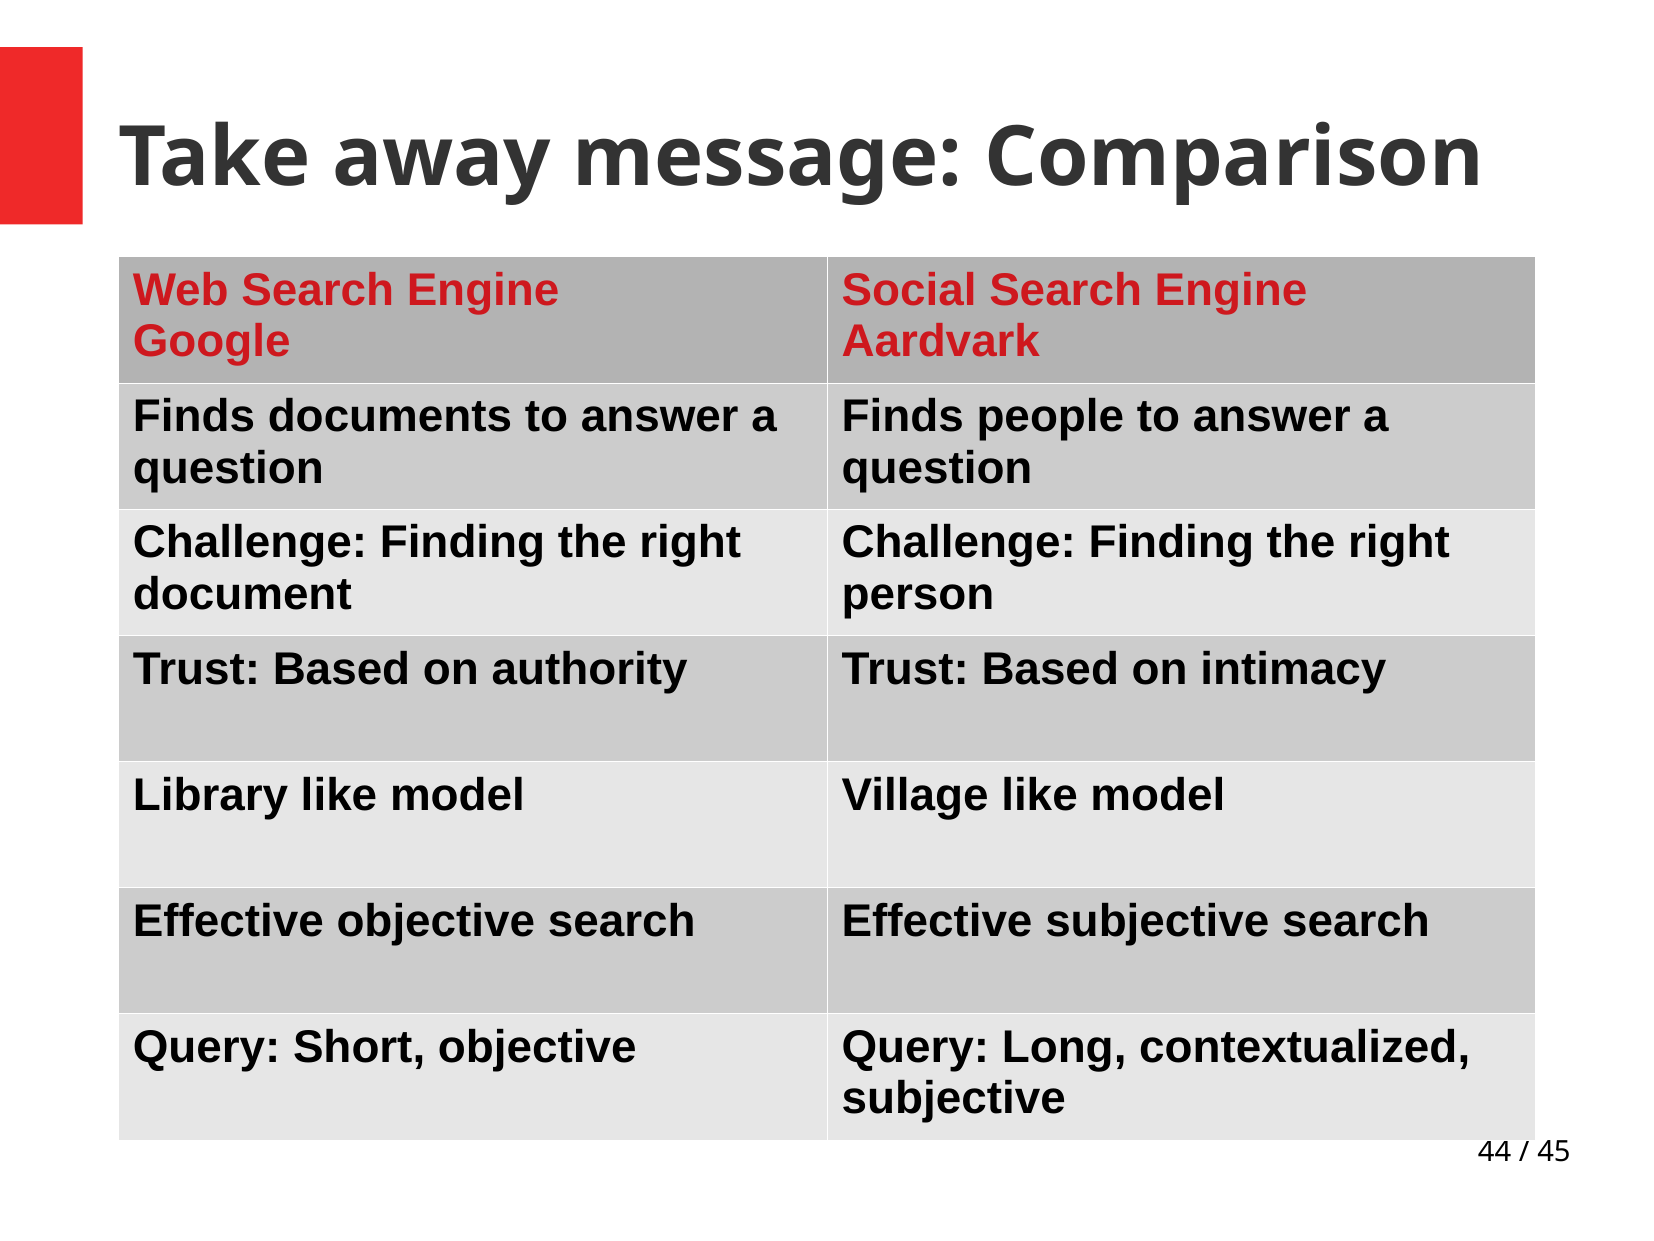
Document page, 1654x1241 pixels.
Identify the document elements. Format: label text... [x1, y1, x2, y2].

table_cell Effective subjective search [828, 888, 1535, 1013]
table_cell Query: Short, objective [119, 1014, 827, 1140]
table_cell Effective objective search [119, 888, 827, 1013]
table_cell Challenge: Finding the right person [828, 510, 1535, 635]
table_cell Finds documents to answer a question [119, 384, 827, 509]
table_header Web Search Engine Google [119, 257, 827, 383]
table_cell Challenge: Finding the right document [119, 510, 827, 635]
table_cell Query: Long, contextualized, subjective [828, 1014, 1535, 1140]
table_header Social Search Engine Aardvark [828, 257, 1535, 383]
table_cell Village like model [828, 762, 1535, 887]
title Take away message: Comparison [118, 49, 1571, 257]
table_cell Library like model [119, 762, 827, 887]
table_cell Trust: Based on intimacy [828, 636, 1535, 761]
table_cell Finds people to answer a question [828, 384, 1535, 509]
table_cell Trust: Based on authority [119, 636, 827, 761]
